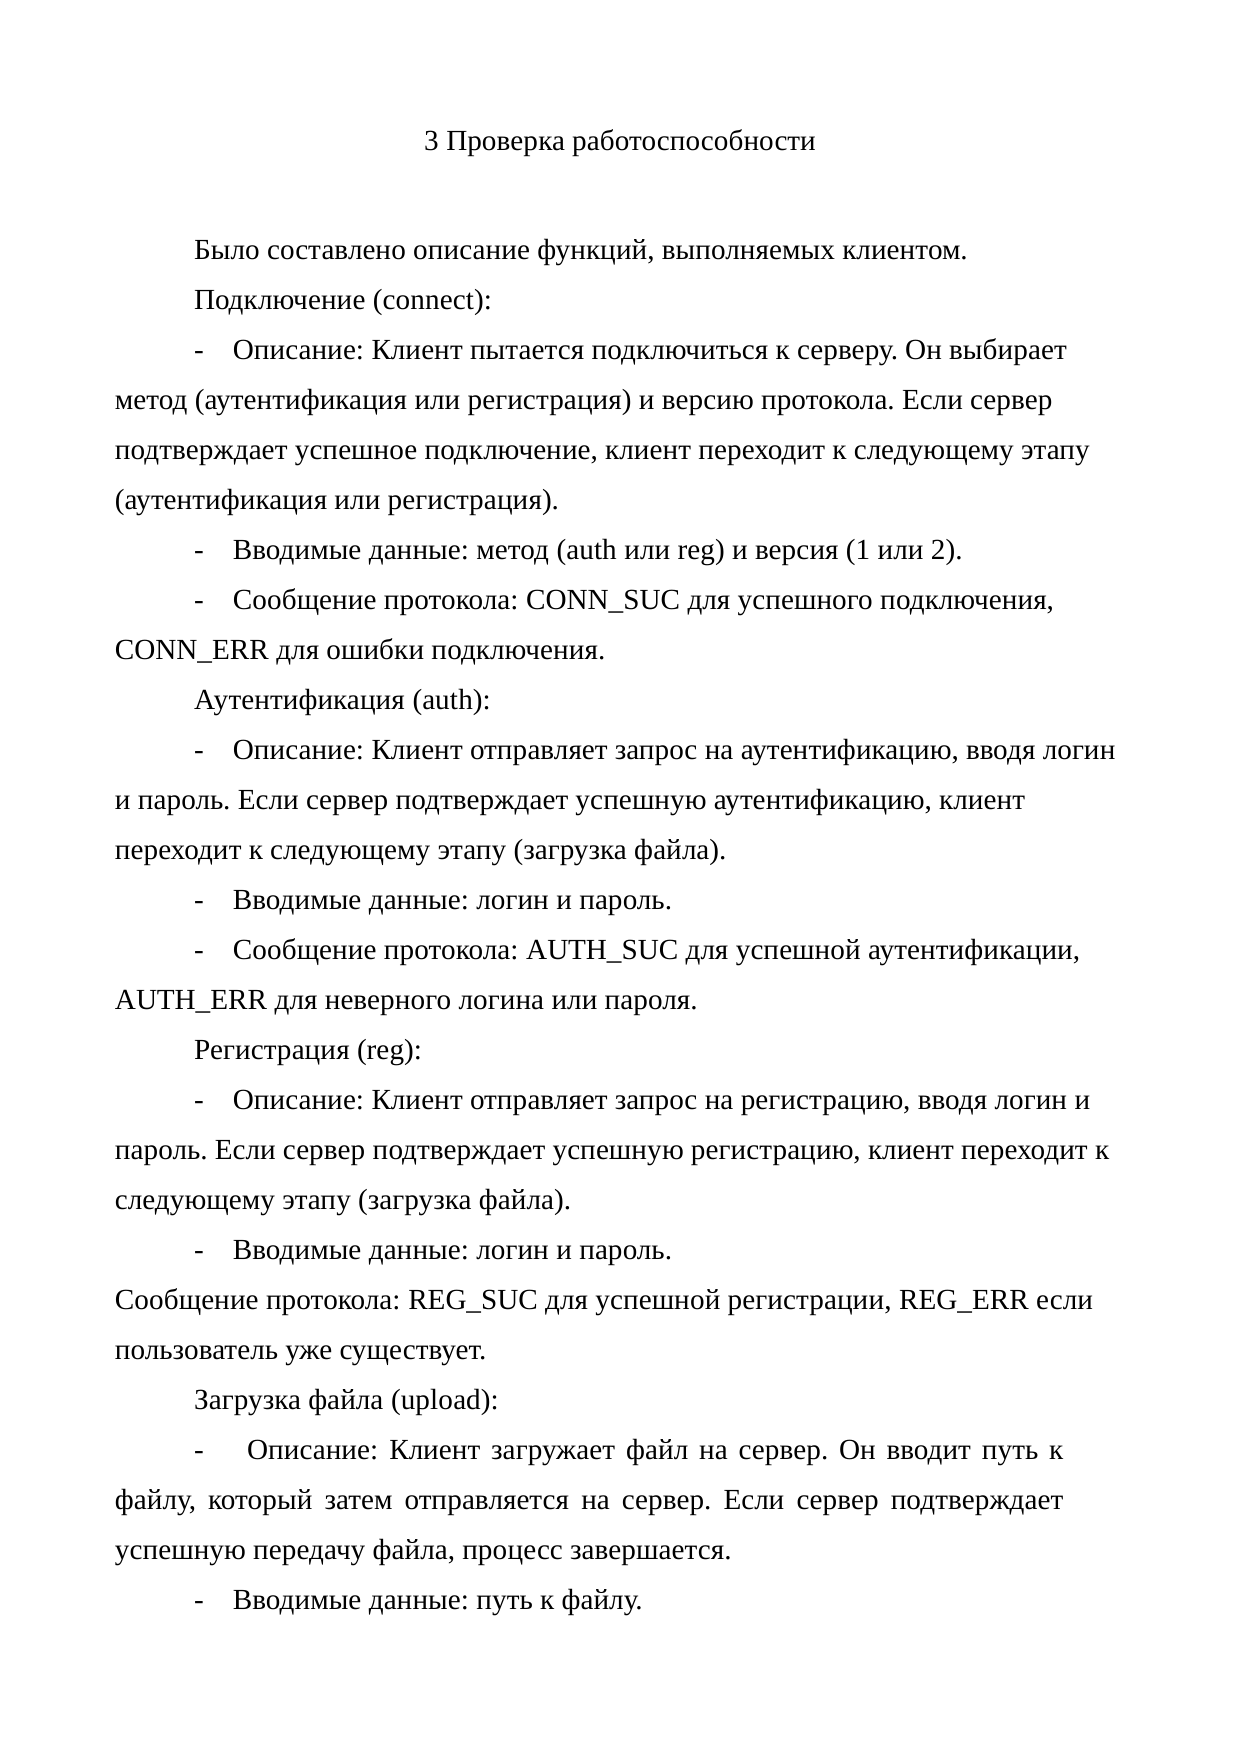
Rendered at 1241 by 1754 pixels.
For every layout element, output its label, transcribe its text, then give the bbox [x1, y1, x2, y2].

text_box 3 Проверка работоспособности [423, 121, 818, 154]
text_box Было составлено описание функций, выполняемых клиентом. Подключение (connect): - Описание: Клиент пытается подключиться к серверу. Он выбирает метод (аутентификация или регистрация) и версию протокола. Если сервер подтверждает успешное подключение, клиент переходит к следующему этапу (аутентификация или регистрация). - Вводимые данные: метод (auth или reg) и версия (1 или 2). - Сообщение протокола: CONN_SUC для успешного подключения, CONN_ERR для ошибки подключения. Аутентификация (auth): - Описание: Клиент отправляет запрос на аутентификацию, вводя логин и пароль. Если сервер подтверждает успешную аутентификацию, клиент переходит к следующему этапу (загрузка файла). - Вводимые данные: логин и пароль. - Сообщение протокола: AUTH_SUC для успешной аутентификации, AUTH_ERR для неверного логина или пароля. Регистрация (reg): - Описание: Клиент отправляет запрос на регистрацию, вводя логин и пароль. Если сервер подтверждает успешную регистрацию, клиент переходит к следующему этапу (загрузка файла). - Вводимые данные: логин и пароль. Сообщение протокола: REG_SUC для успешной регистрации, REG_ERR если пользователь уже существует. Загрузка файла (upload): - Описание: Клиент загружает файл на сервер. Он вводит путь к файлу, который затем отправляется на сервер. Если сервер подтверждает успешную передачу файла, процесс завершается. - Вводимые данные: путь к файлу. [115, 215, 1122, 1607]
